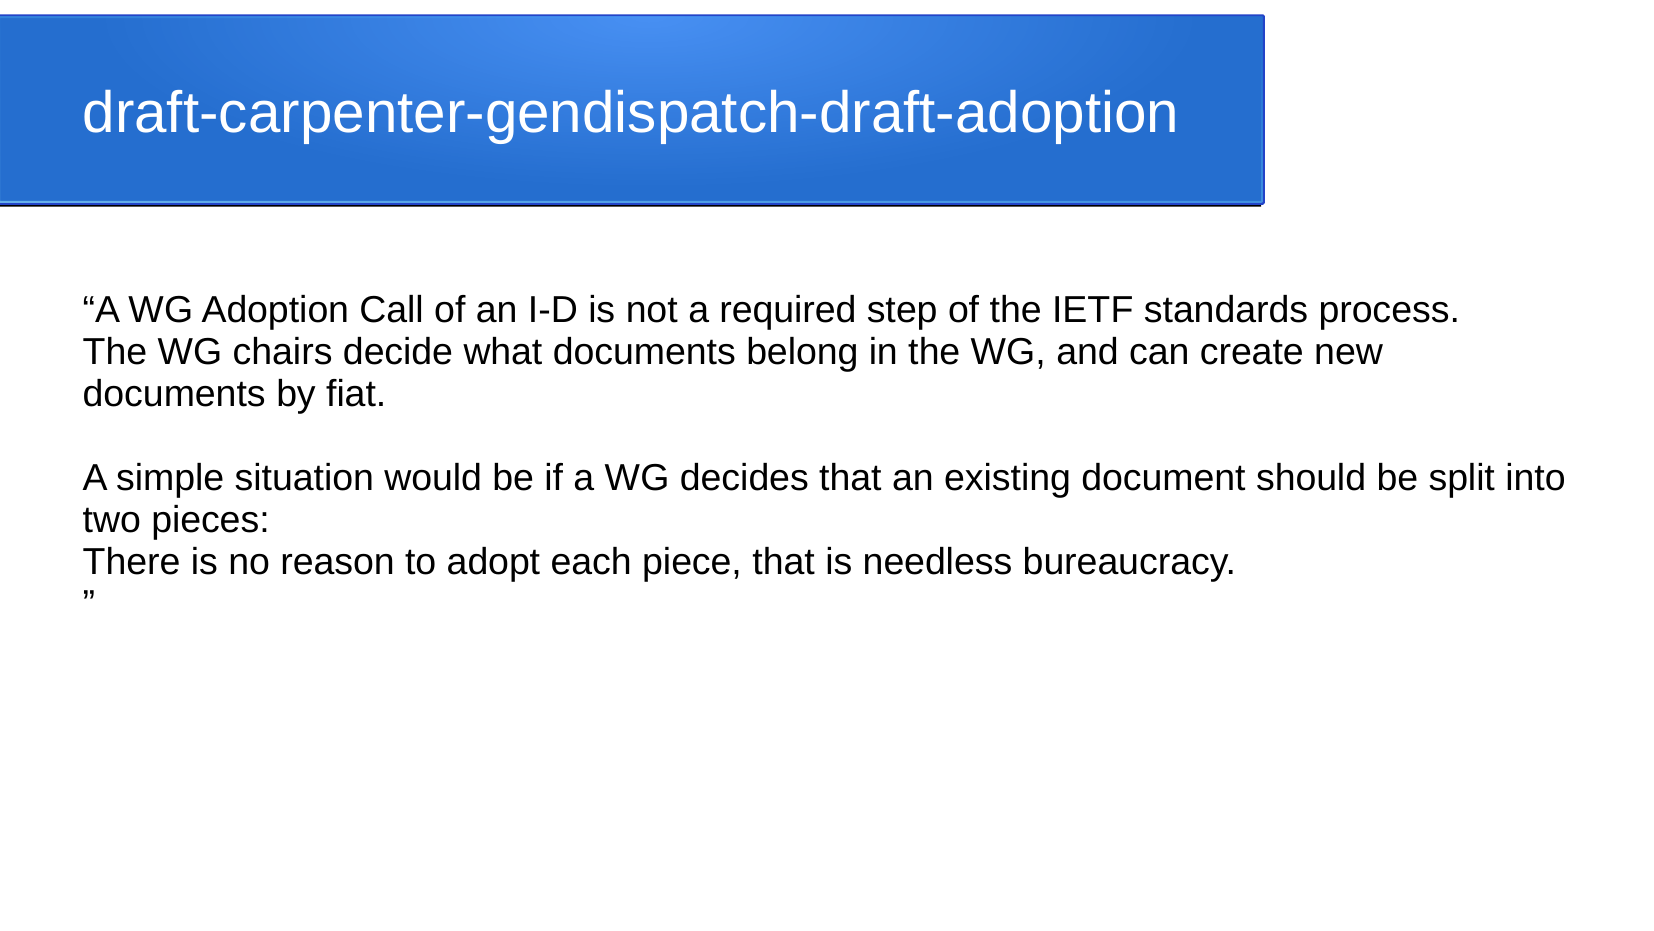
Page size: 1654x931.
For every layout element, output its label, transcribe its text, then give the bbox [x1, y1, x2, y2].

title draft-carpenter-gendispatch-draft-adoption [82, 35, 1235, 189]
subtitle “A WG Adoption Call of an I-D is not a required step of the IETF standards process. The WG chairs decide what documents belong in the WG, and can create new documents by fiat. A simple situation would be if a WG decides that an existing document should be split into two pieces: There is no reason to adopt each piece, that is needless bureaucracy. ” [82, 224, 1571, 764]
